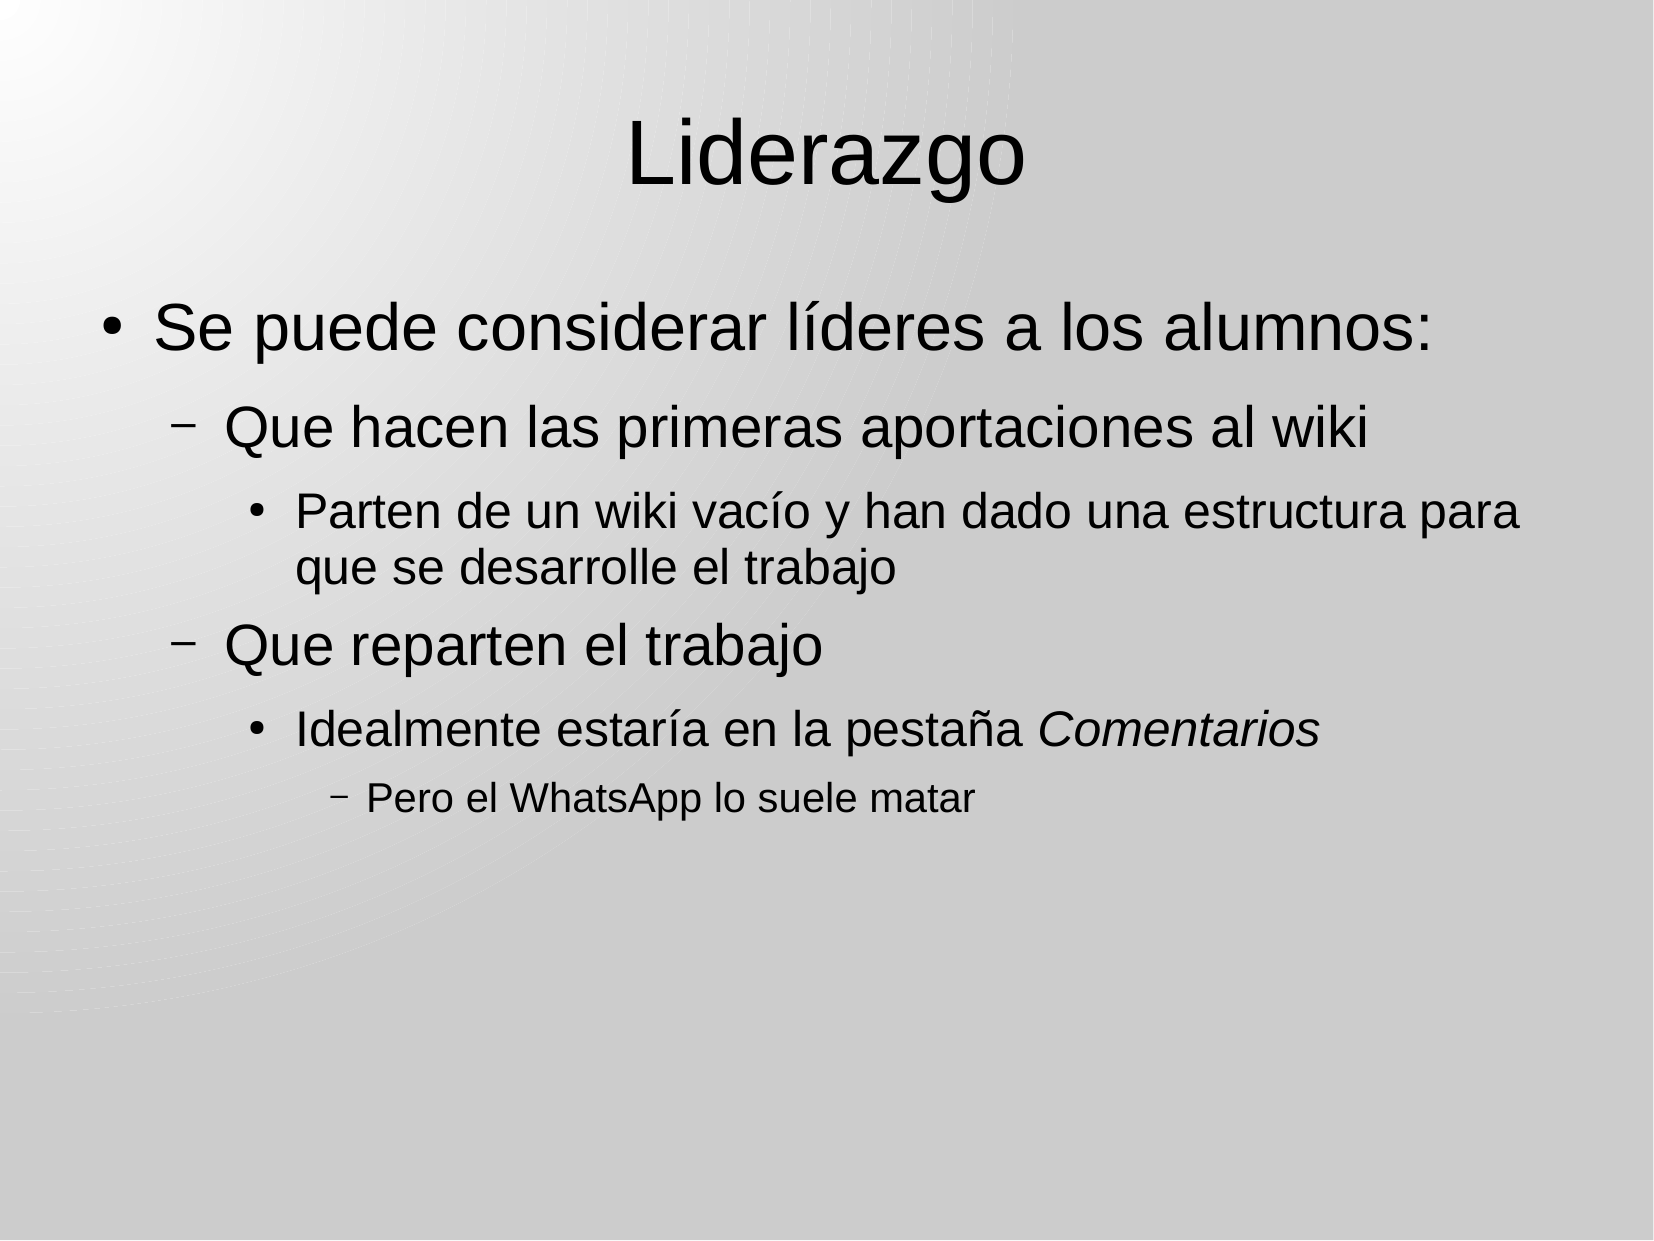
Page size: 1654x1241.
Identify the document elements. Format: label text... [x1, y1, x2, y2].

title Liderazgo [82, 49, 1571, 257]
list Se puede considerar líderes a los alumnos: Que hacen las primeras aportaciones al wiki Parten de un wiki vacío y han dado una estructura para que se desarrolle el trabajo Que reparten el trabajo Idealmente estaría en la pestaña Comentarios Pero el WhatsApp lo suele matar [82, 290, 1538, 1109]
